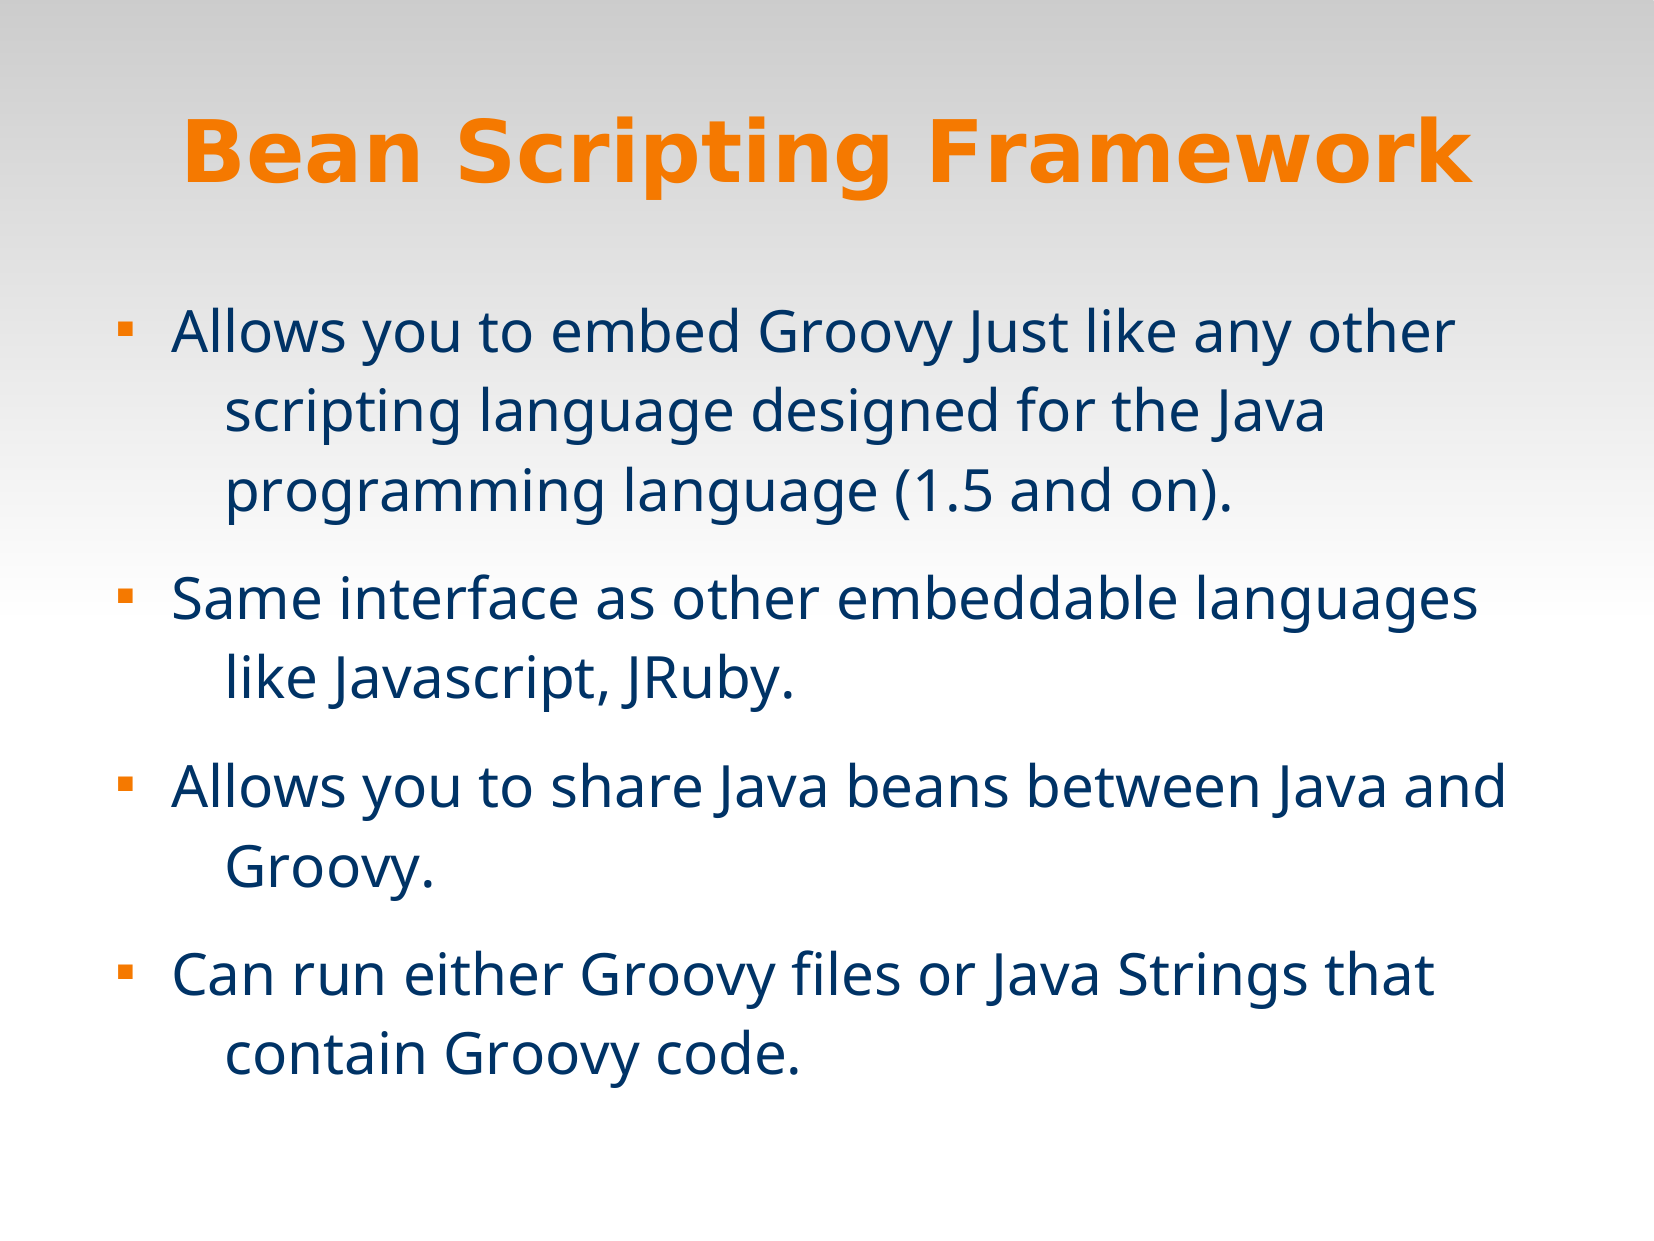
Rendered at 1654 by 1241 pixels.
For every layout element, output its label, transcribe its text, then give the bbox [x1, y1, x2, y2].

title Bean Scripting Framework [82, 49, 1571, 257]
list Allows you to embed Groovy Just like any other scripting language designed for the Java programming language (1.5 and on). Same interface as other embeddable languages like Javascript, JRuby. Allows you to share Java beans between Java and Groovy. Can run either Groovy files or Java Strings that contain Groovy code. [82, 290, 1571, 1109]
